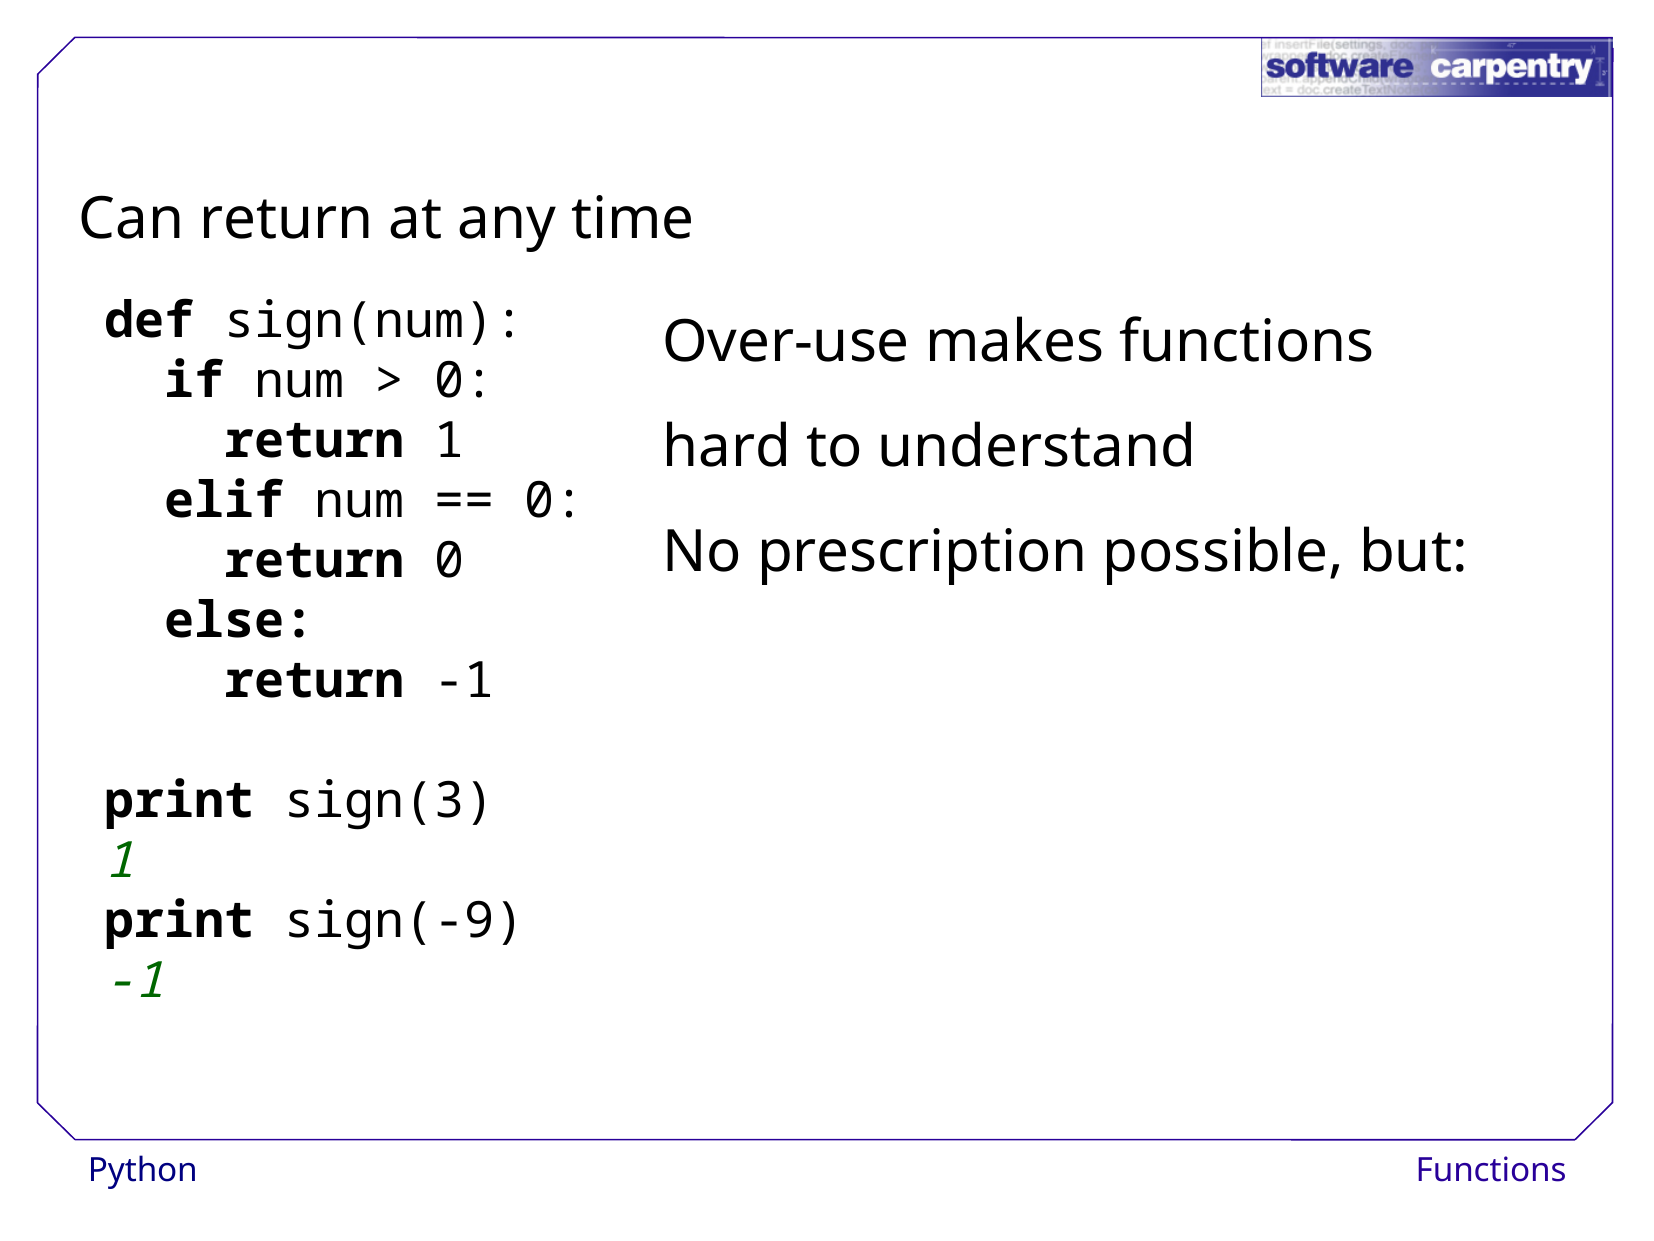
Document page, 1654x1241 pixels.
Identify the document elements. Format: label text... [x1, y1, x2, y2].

text_box Over-use makes functions hard to understand No prescription possible, but: [647, 260, 1633, 592]
picture [1261, 39, 1613, 97]
text_box Can return at any time [64, 138, 860, 259]
text_box def sign(num): if num > 0: return 1 elif num == 0: return 0 else: return -1 print sign(3) 1 print sign(-9) -1 [89, 279, 667, 1093]
